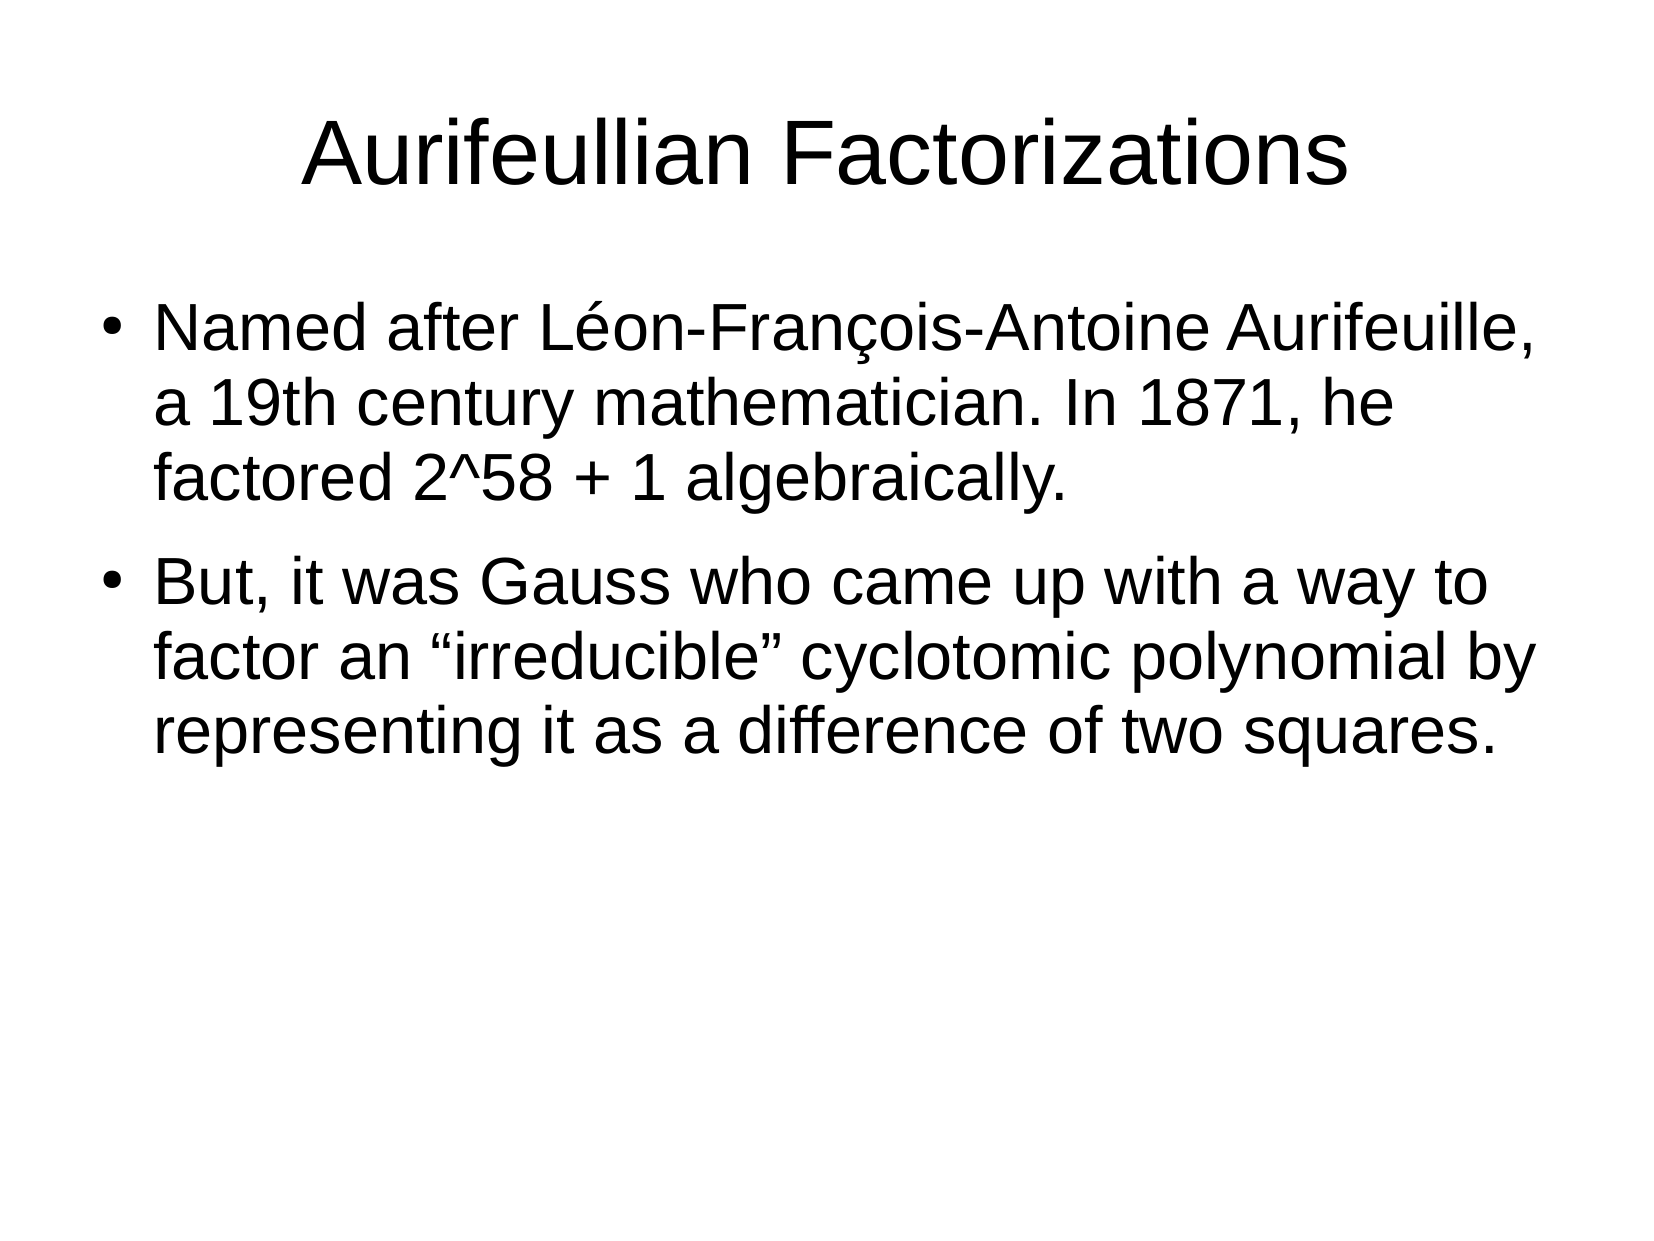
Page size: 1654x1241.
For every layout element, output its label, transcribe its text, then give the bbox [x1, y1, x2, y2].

title Aurifeullian Factorizations [82, 49, 1571, 257]
list Named after Léon-François-Antoine Aurifeuille, a 19th century mathematician. In 1871, he factored 2^58 + 1 algebraically. But, it was Gauss who came up with a way to factor an “irreducible” cyclotomic polynomial by representing it as a difference of two squares. [82, 290, 1571, 1010]
